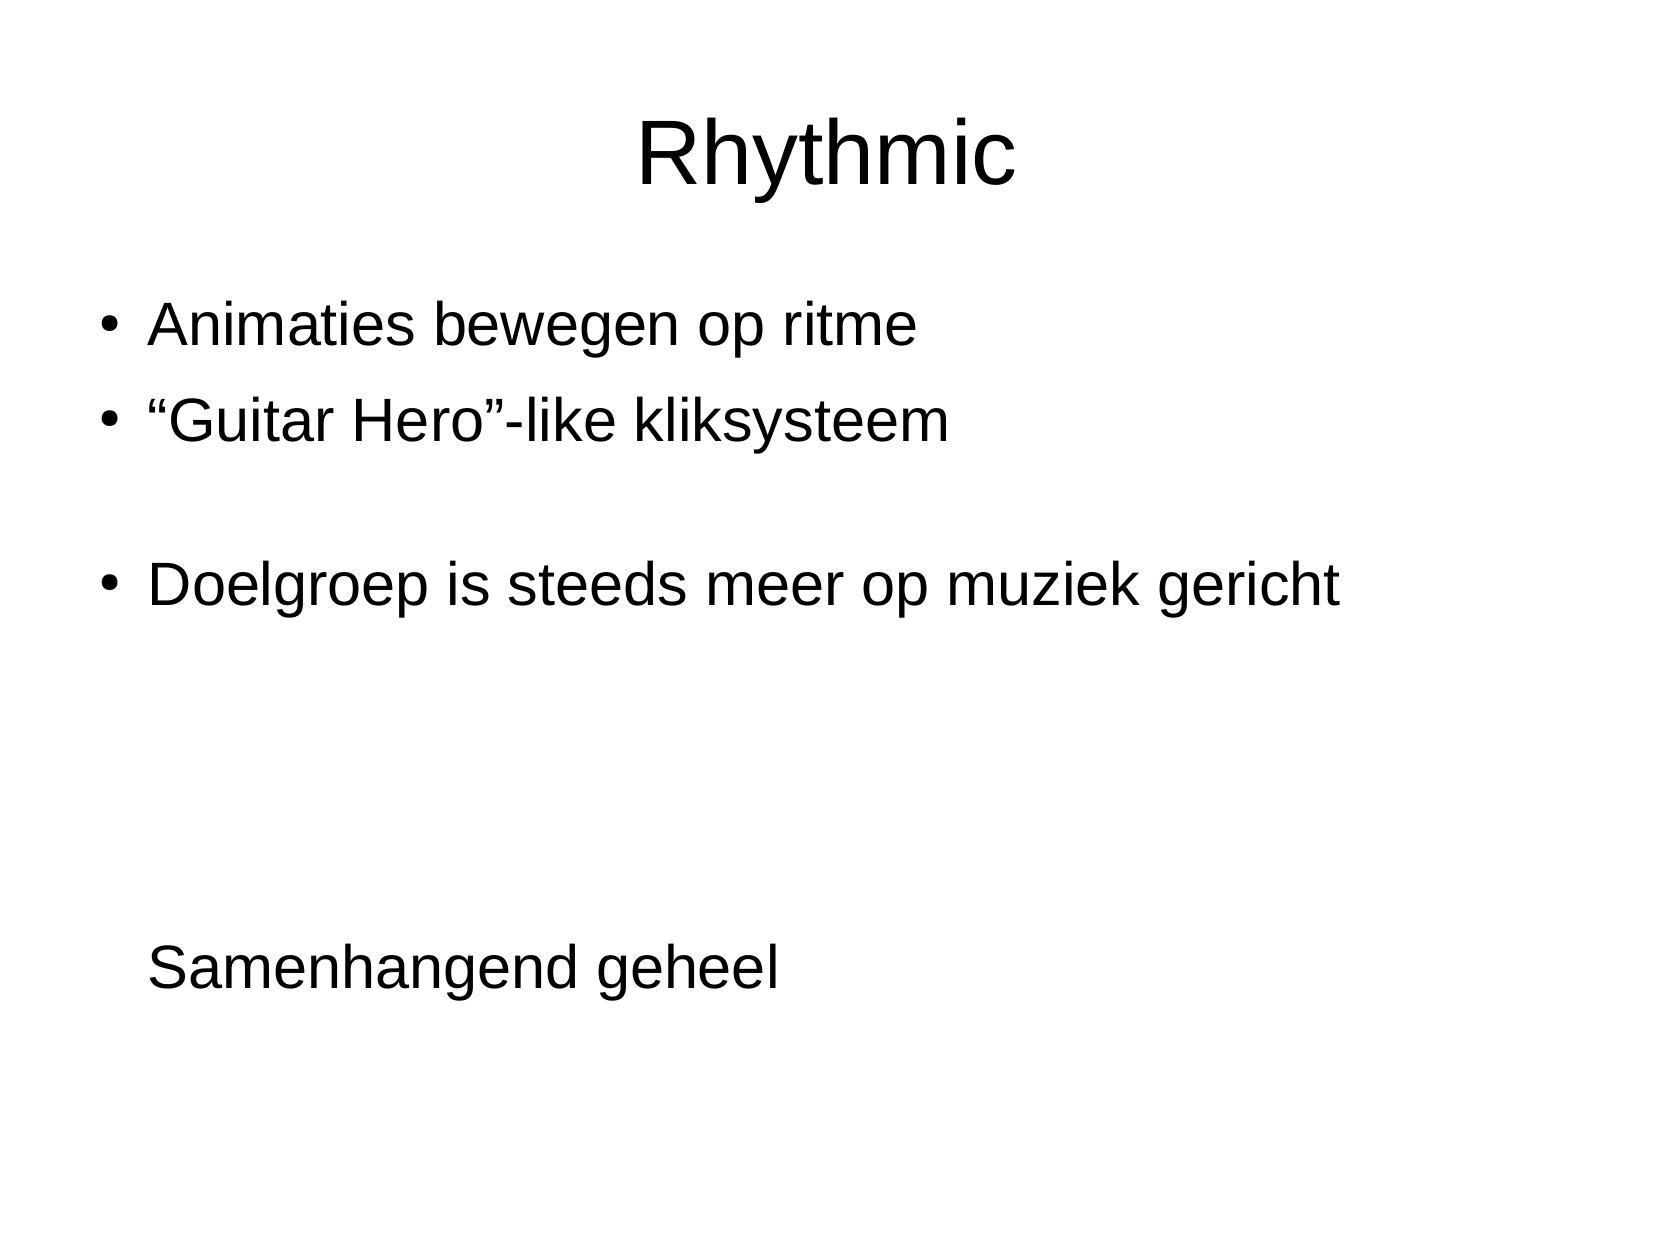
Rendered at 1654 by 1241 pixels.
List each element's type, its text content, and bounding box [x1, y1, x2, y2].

list Animaties bewegen op ritme “Guitar Hero”-like kliksysteem Doelgroep is steeds meer op muziek gericht Samenhangend geheel [82, 290, 1571, 1010]
title Rhythmic [82, 49, 1571, 257]
